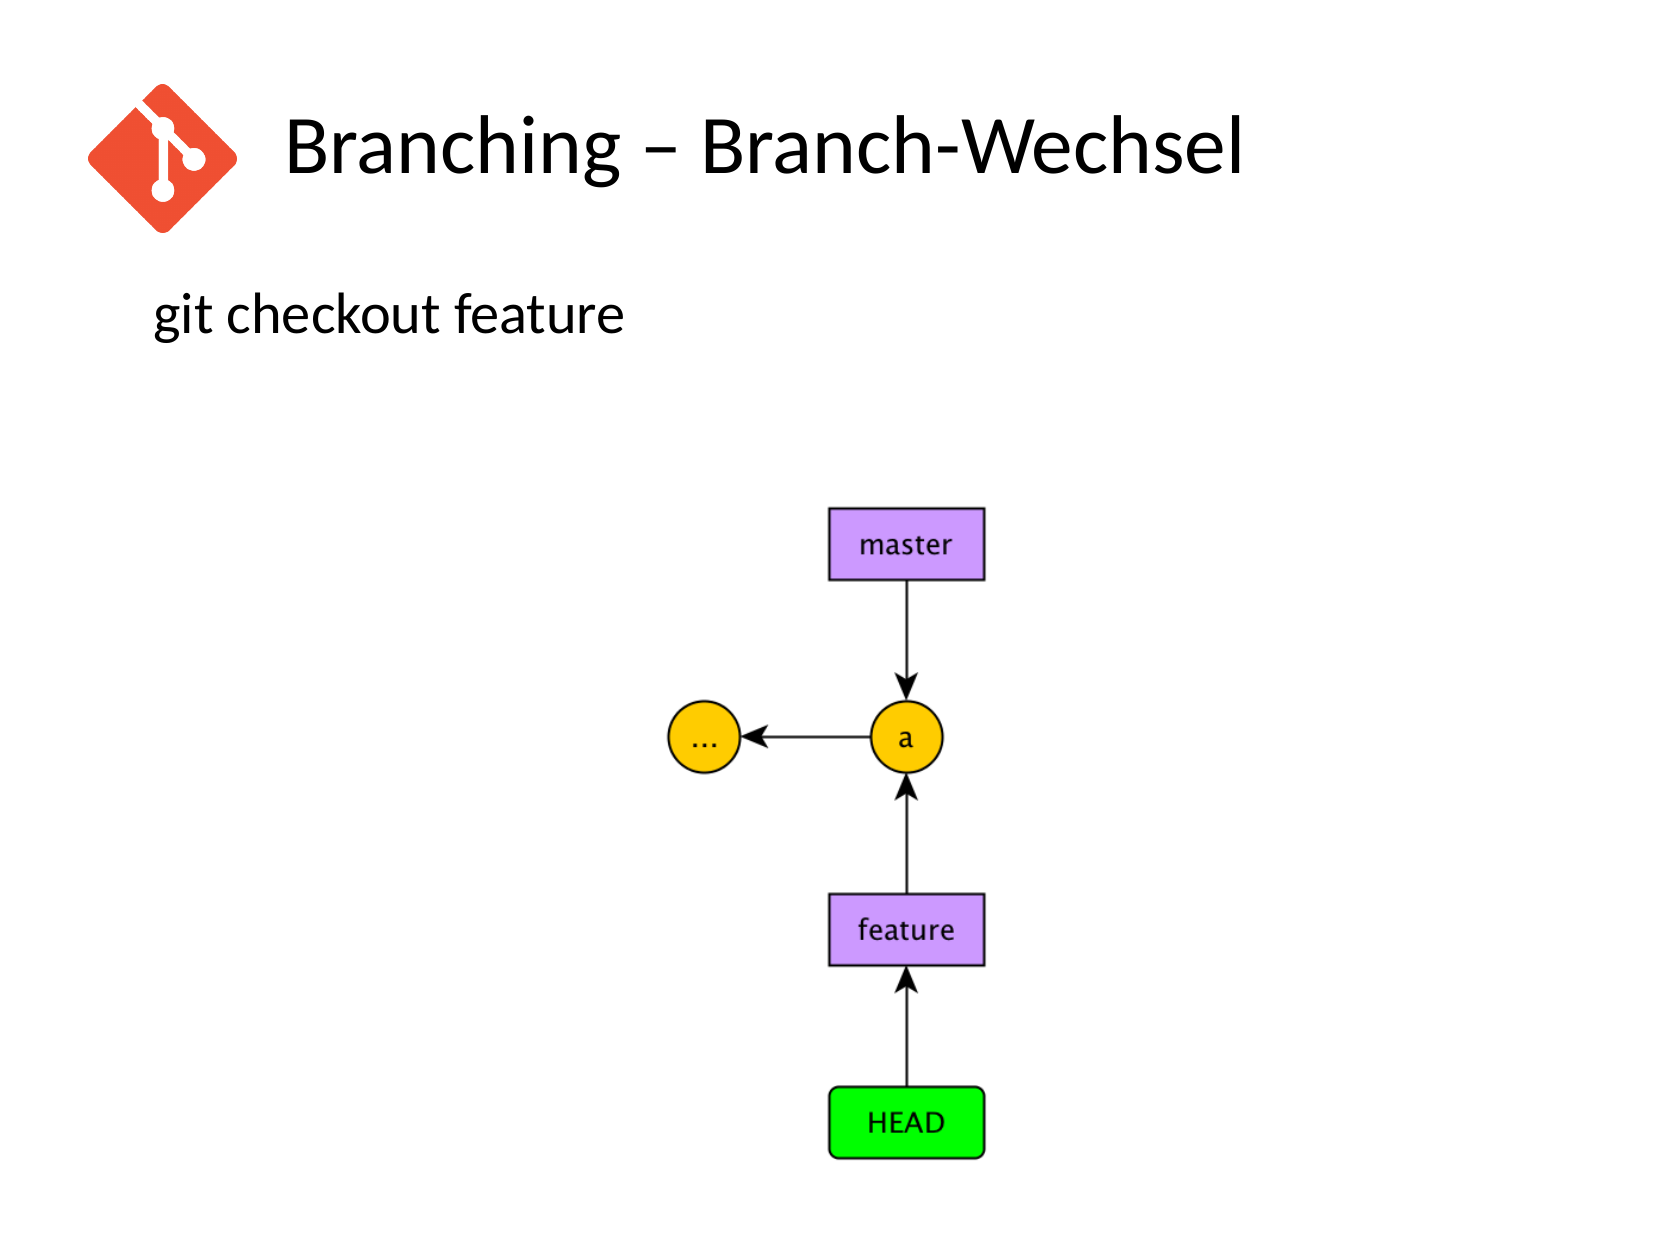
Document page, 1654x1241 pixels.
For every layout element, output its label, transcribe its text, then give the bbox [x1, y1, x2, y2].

title Branching – Branch-Wechsel [265, 49, 1571, 257]
picture [649, 1152, 1004, 1178]
list git checkout feature [82, 290, 1571, 1152]
picture [88, 84, 237, 233]
